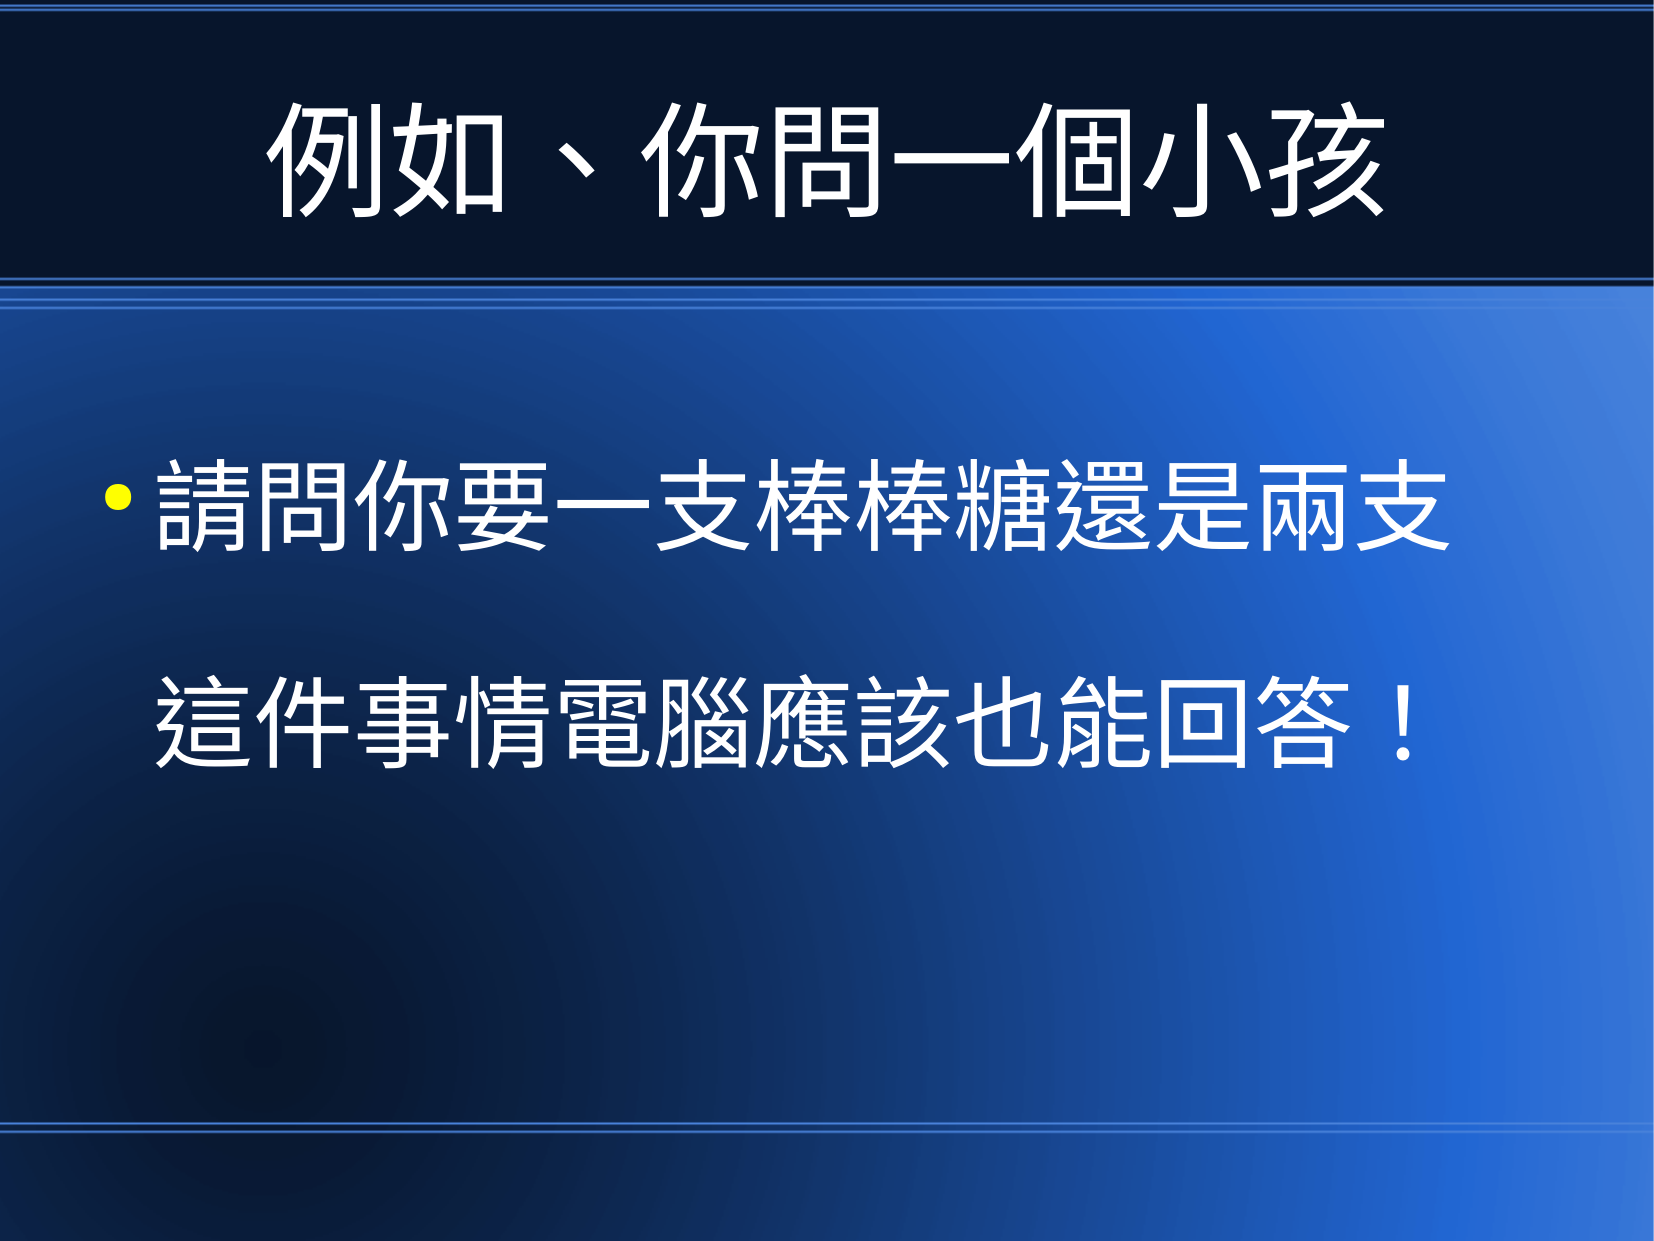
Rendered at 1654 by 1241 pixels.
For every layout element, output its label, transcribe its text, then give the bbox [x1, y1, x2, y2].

picture [0, 0, 1654, 1241]
list 請問你要一支棒棒糖還是兩支 這件事情電腦應該也能回答！ [82, 355, 1571, 1241]
title 例如、你問一個小孩 [82, 49, 1571, 257]
